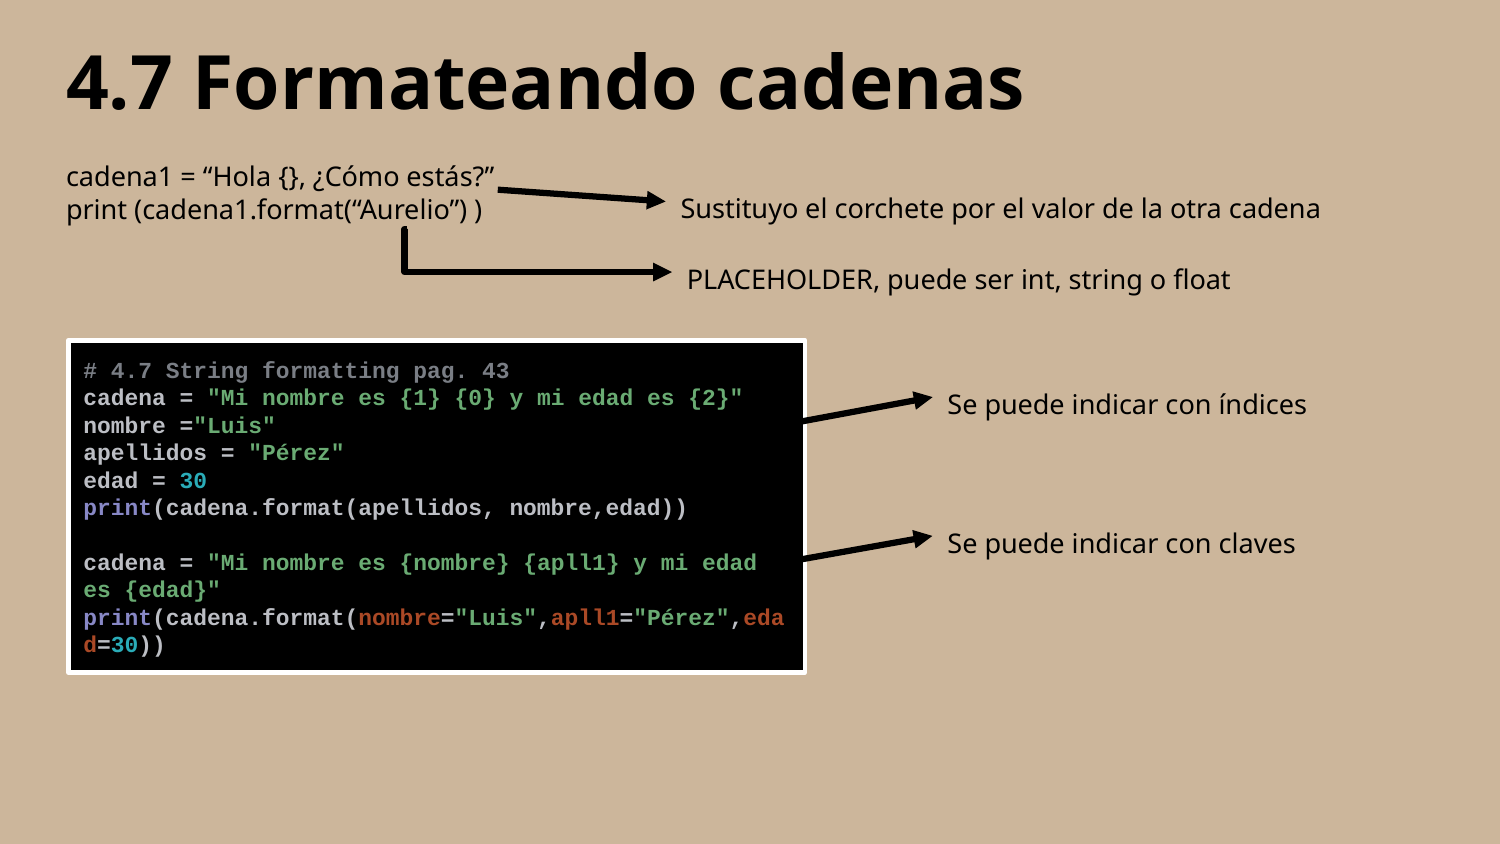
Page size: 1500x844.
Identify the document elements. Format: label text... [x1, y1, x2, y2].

text_box Sustituyo el corchete por el valor de la otra cadena [665, 176, 1389, 227]
text_box Se puede indicar con índices [932, 372, 1325, 422]
title 4.7 Formateando cadenas [51, 51, 1449, 140]
list cadena1 = “Hola {}, ¿Cómo estás?” print (cadena1.format(“Aurelio”) ) [51, 144, 654, 335]
text_box # 4.7 String formatting pag. 43 cadena = "Mi nombre es {1} {0} y mi edad es {2}" nombre ="Luis" apellidos = "Pérez" edad = 30 print(cadena.format(apellidos, nombre,edad)) cadena = "Mi nombre es {nombre} {apll1} y mi edad es {edad}" print(cadena.format(nombre="Luis",apll1="Pérez",edad=30)) [68, 340, 805, 673]
text_box PLACEHOLDER, puede ser int, string o float [671, 247, 1396, 297]
text_box Se puede indicar con claves [932, 511, 1325, 561]
